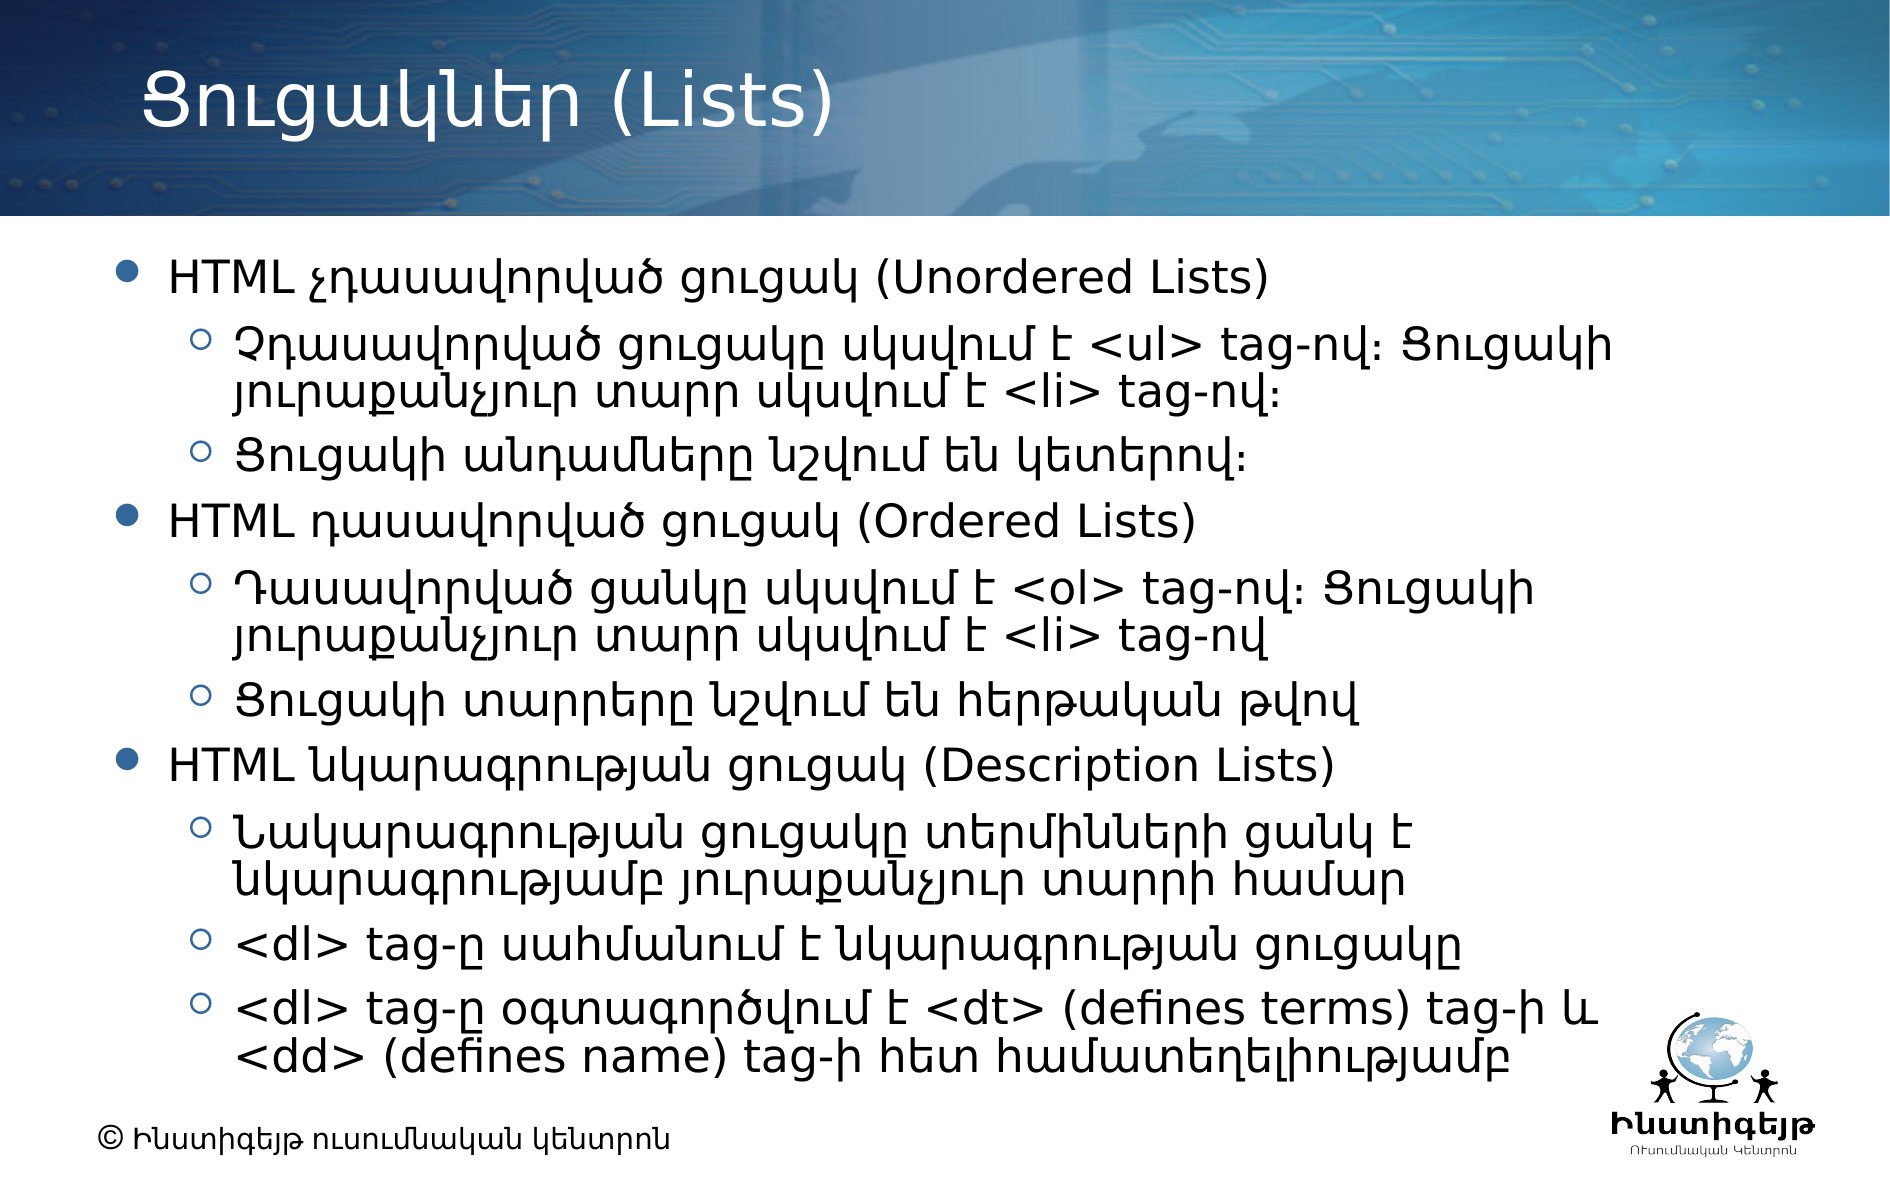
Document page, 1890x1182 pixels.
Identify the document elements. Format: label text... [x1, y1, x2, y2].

list HTML չդասավորված ցուցակ (Unordered Lists) Չդասավորված ցուցակը սկսվում է <ul> tag-ով։ Ցուցակի յուրաքանչյուր տարր սկսվում է <li> tag-ով։ Ցուցակի անդամները նշվում են կետերով։ HTML դասավորված ցուցակ (Ordered Lists) Դասավորված ցանկը սկսվում է <ol> tag-ով։ Ցուցակի յուրաքանչյուր տարր սկսվում է <li> tag-ով Ցուցակի տարրերը նշվում են հերթական թվով HTML նկարագրության ցուցակ (Description Lists) Նակարագրության ցուցակը տերմինների ցանկ է նկարագրությամբ յուրաքանչյուր տարրի համար <dl> tag-ը սահմանում է նկարագրության ցուցակը <dl> tag-ը օգտագործվում է <dt> (defines terms) tag-ի և <dd> (defines name) tag-ի հետ համատեղելիությամբ [112, 255, 1802, 283]
picture [0, 0, 1890, 216]
picture [1612, 1012, 1815, 1157]
